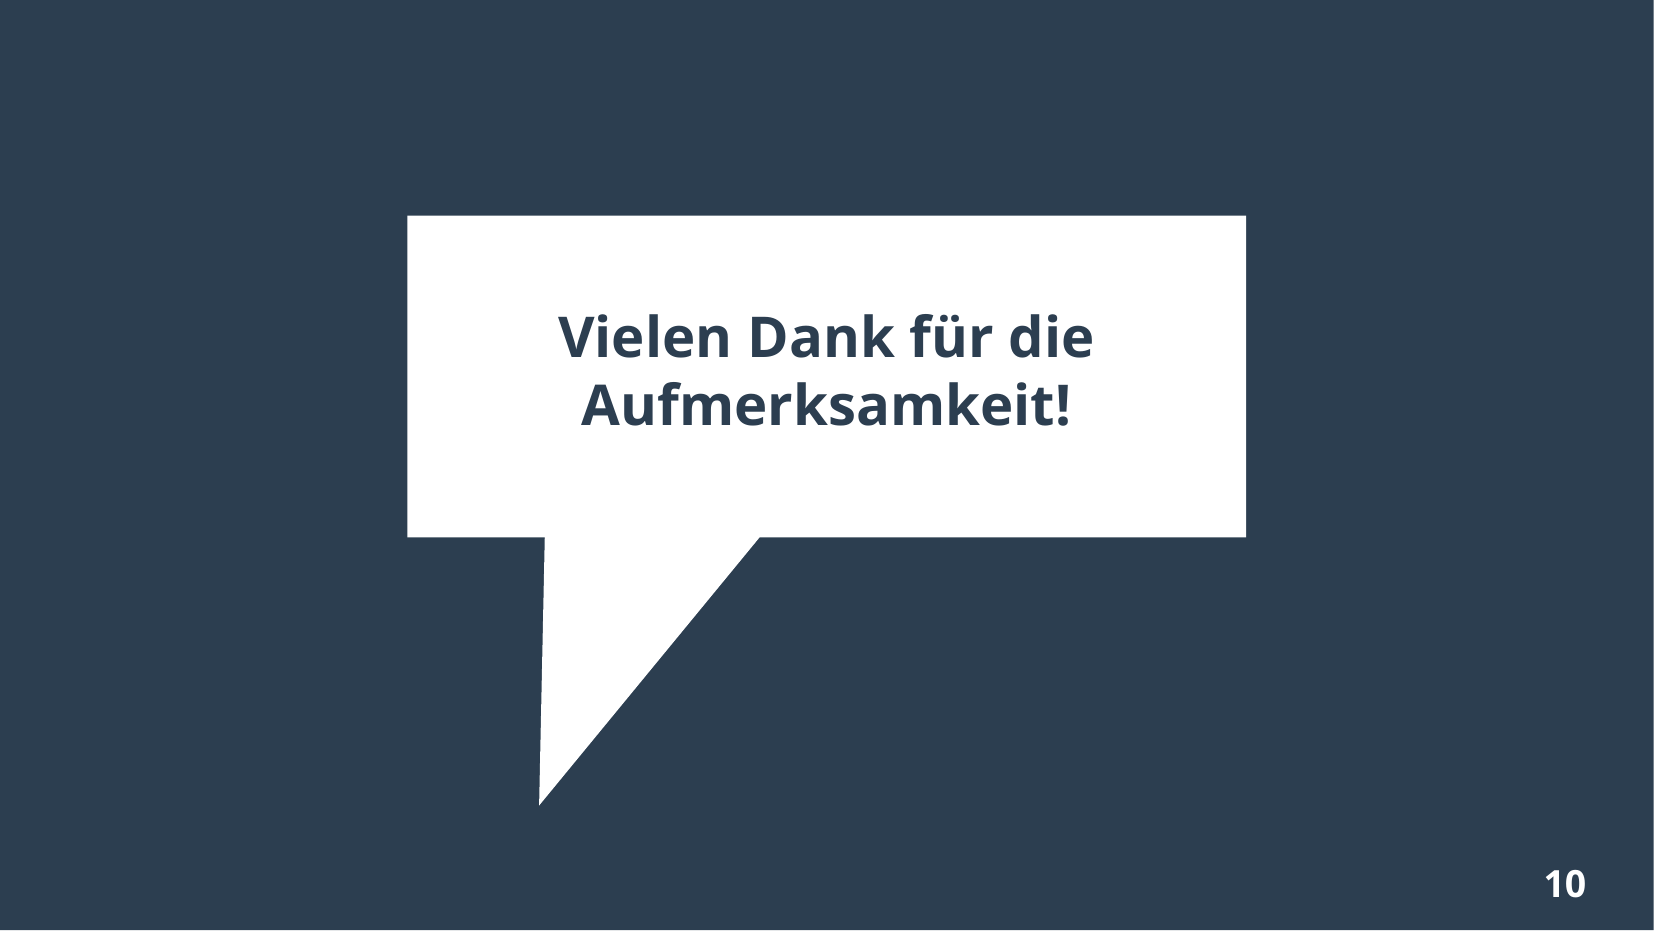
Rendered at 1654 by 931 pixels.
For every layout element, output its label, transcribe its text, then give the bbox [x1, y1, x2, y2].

text_box [1505, 841, 1625, 931]
title Vielen Dank für die Aufmerksamkeit! [442, 236, 1211, 502]
